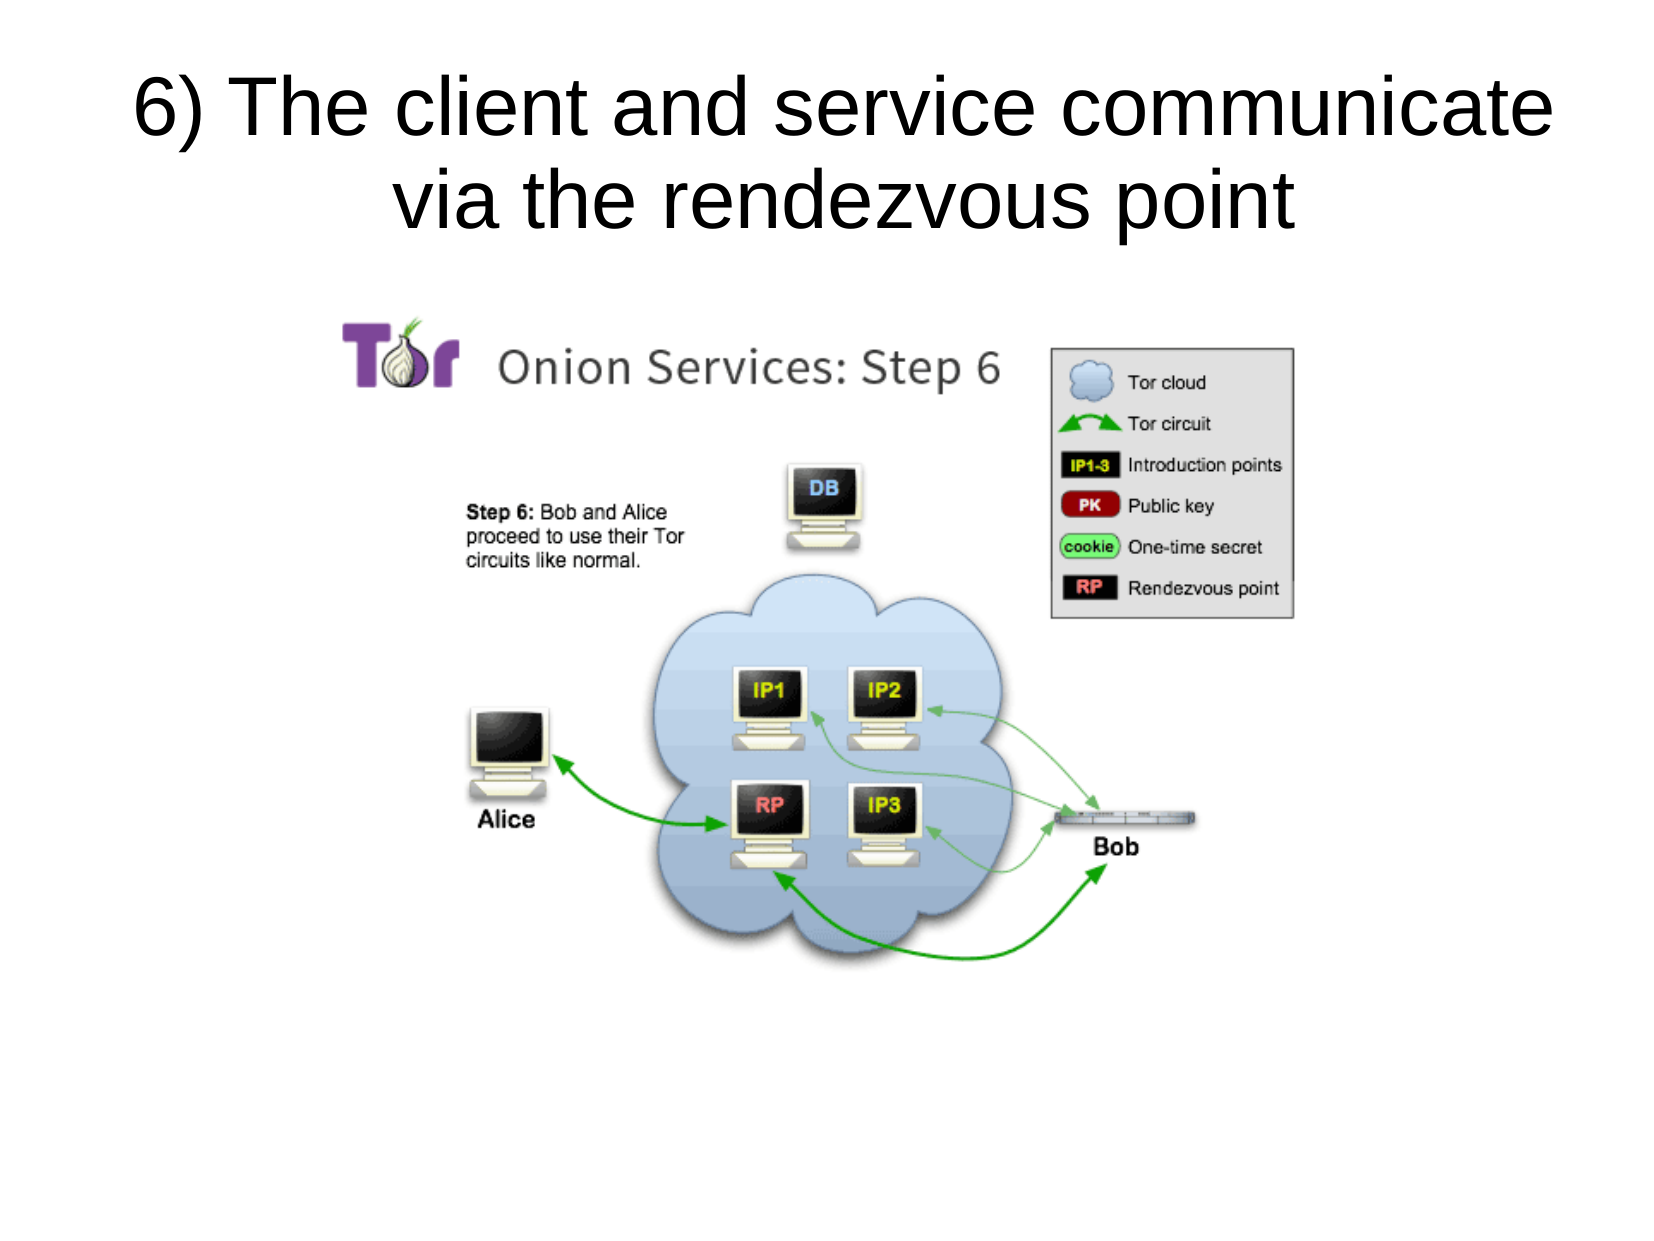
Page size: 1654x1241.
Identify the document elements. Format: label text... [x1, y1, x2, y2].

title 6) The client and service communicate via the rendezvous point [82, 49, 1571, 257]
picture [312, 290, 1341, 1010]
